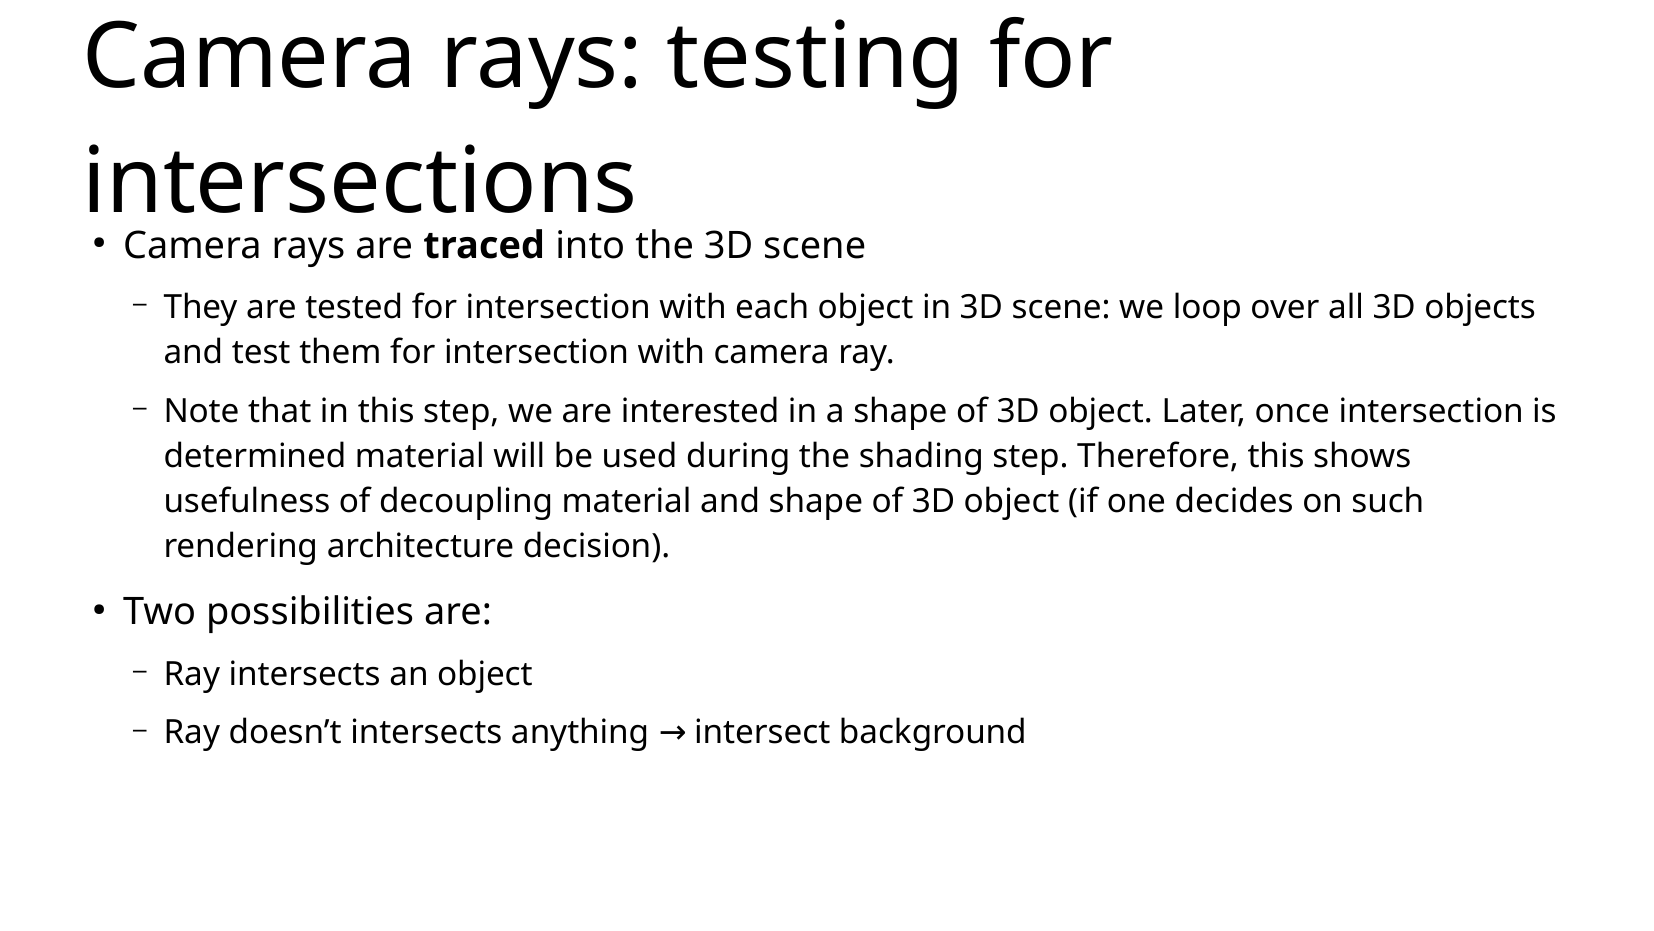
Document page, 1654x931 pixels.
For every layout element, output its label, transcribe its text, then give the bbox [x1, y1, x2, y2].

title Camera rays: testing for intersections [82, 37, 1571, 193]
list Camera rays are traced into the 3D scene They are tested for intersection with each object in 3D scene: we loop over all 3D objects and test them for intersection with camera ray. Note that in this step, we are interested in a shape of 3D object. Later, once intersection is determined material will be used during the shading step. Therefore, this shows usefulness of decoupling material and shape of 3D object (if one decides on such rendering architecture decision). Two possibilities are: Ray intersects an object Ray doesn’t intersects anything → intersect background [82, 217, 1571, 758]
